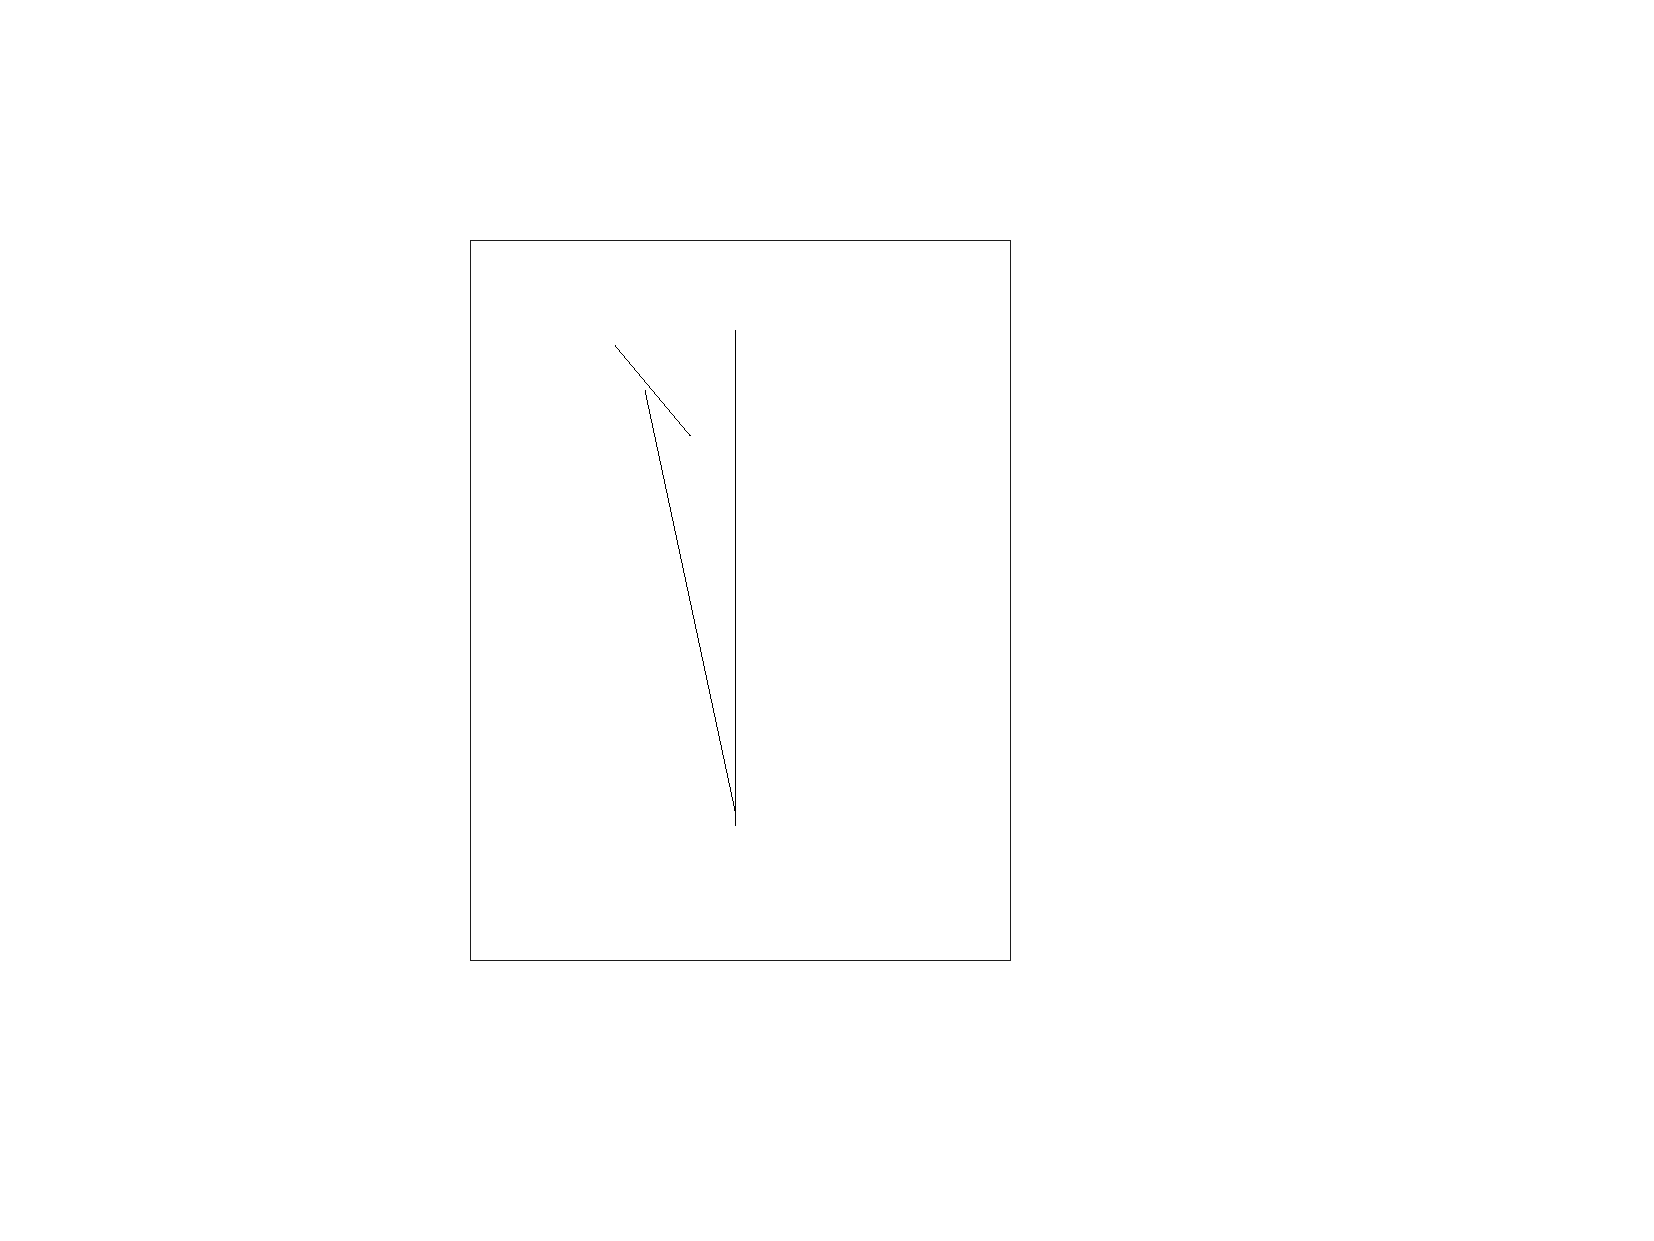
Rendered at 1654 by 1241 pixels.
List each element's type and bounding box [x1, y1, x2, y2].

text_box [470, 240, 1011, 961]
